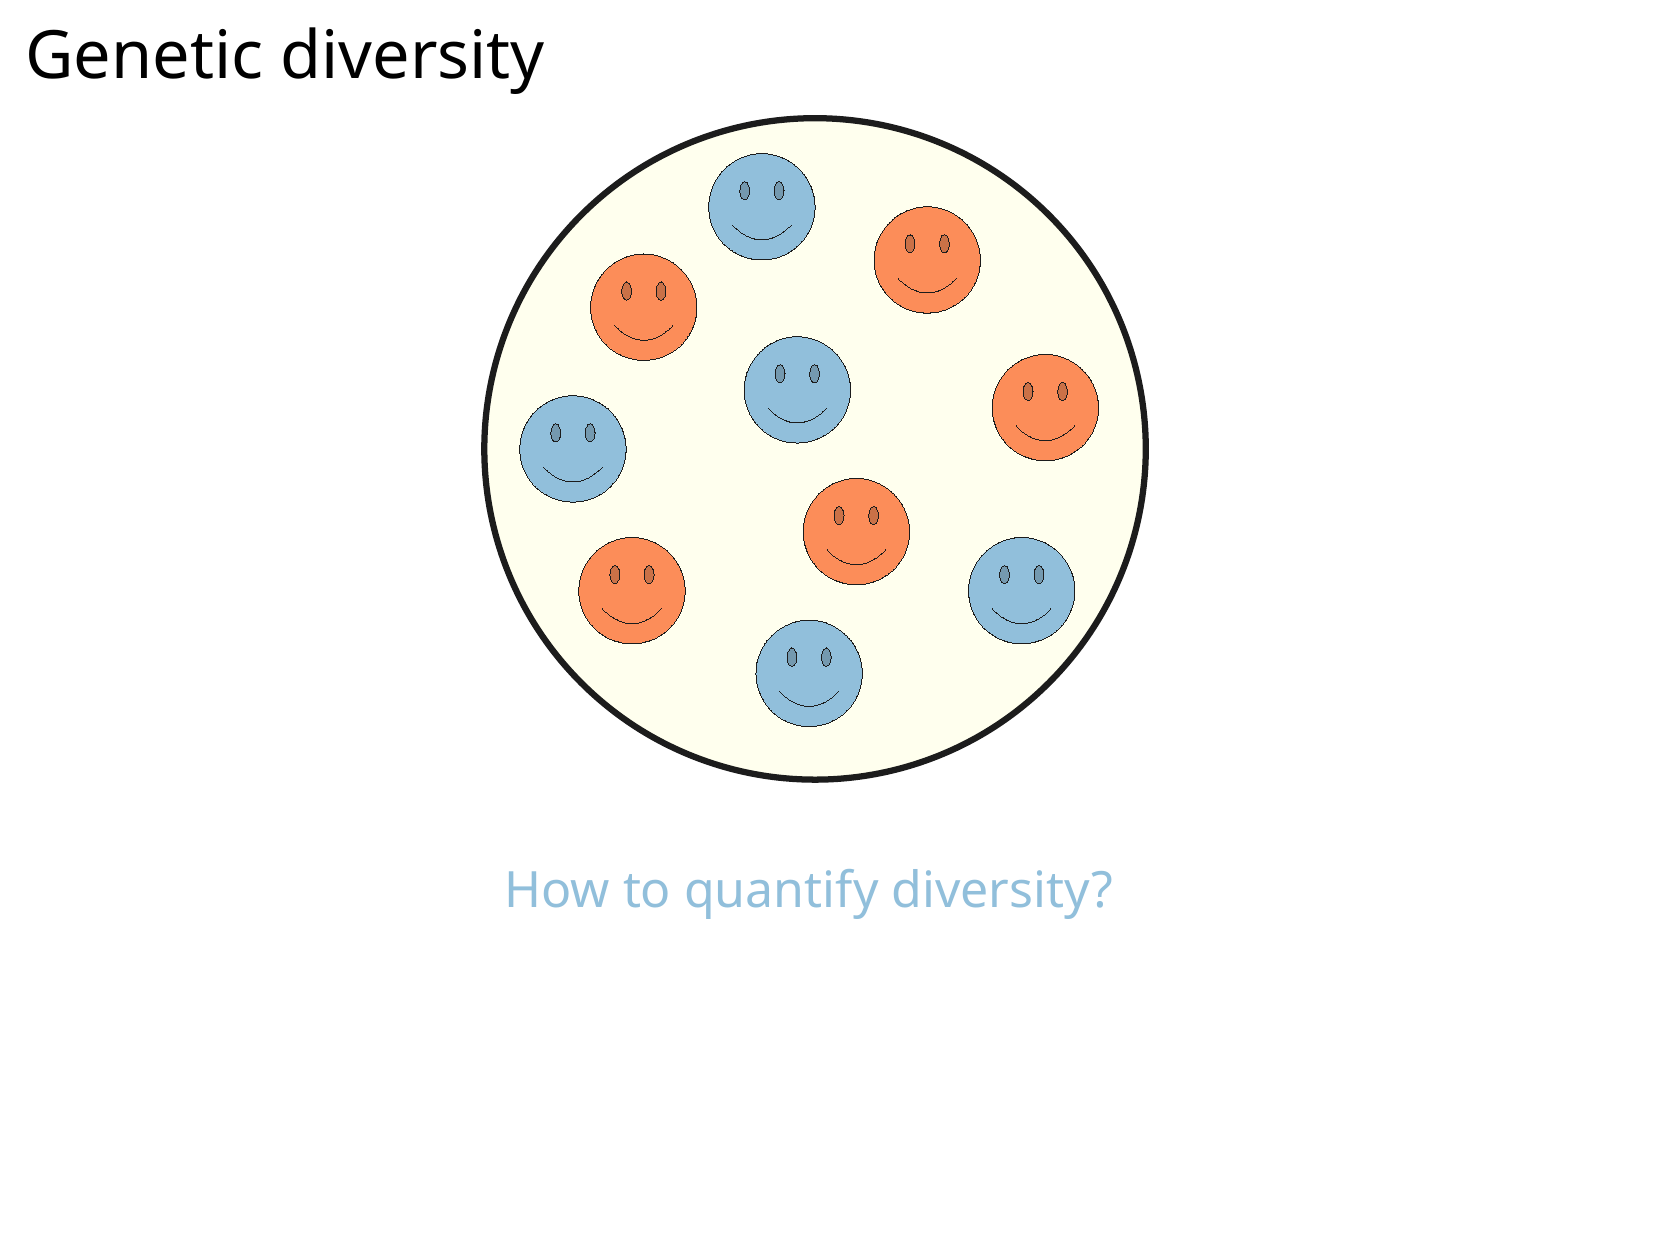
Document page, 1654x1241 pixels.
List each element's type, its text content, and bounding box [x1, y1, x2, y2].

text_box [484, 118, 1146, 780]
text_box How to quantify diversity? [371, 846, 1247, 974]
text_box Genetic diversity [10, 0, 1654, 87]
